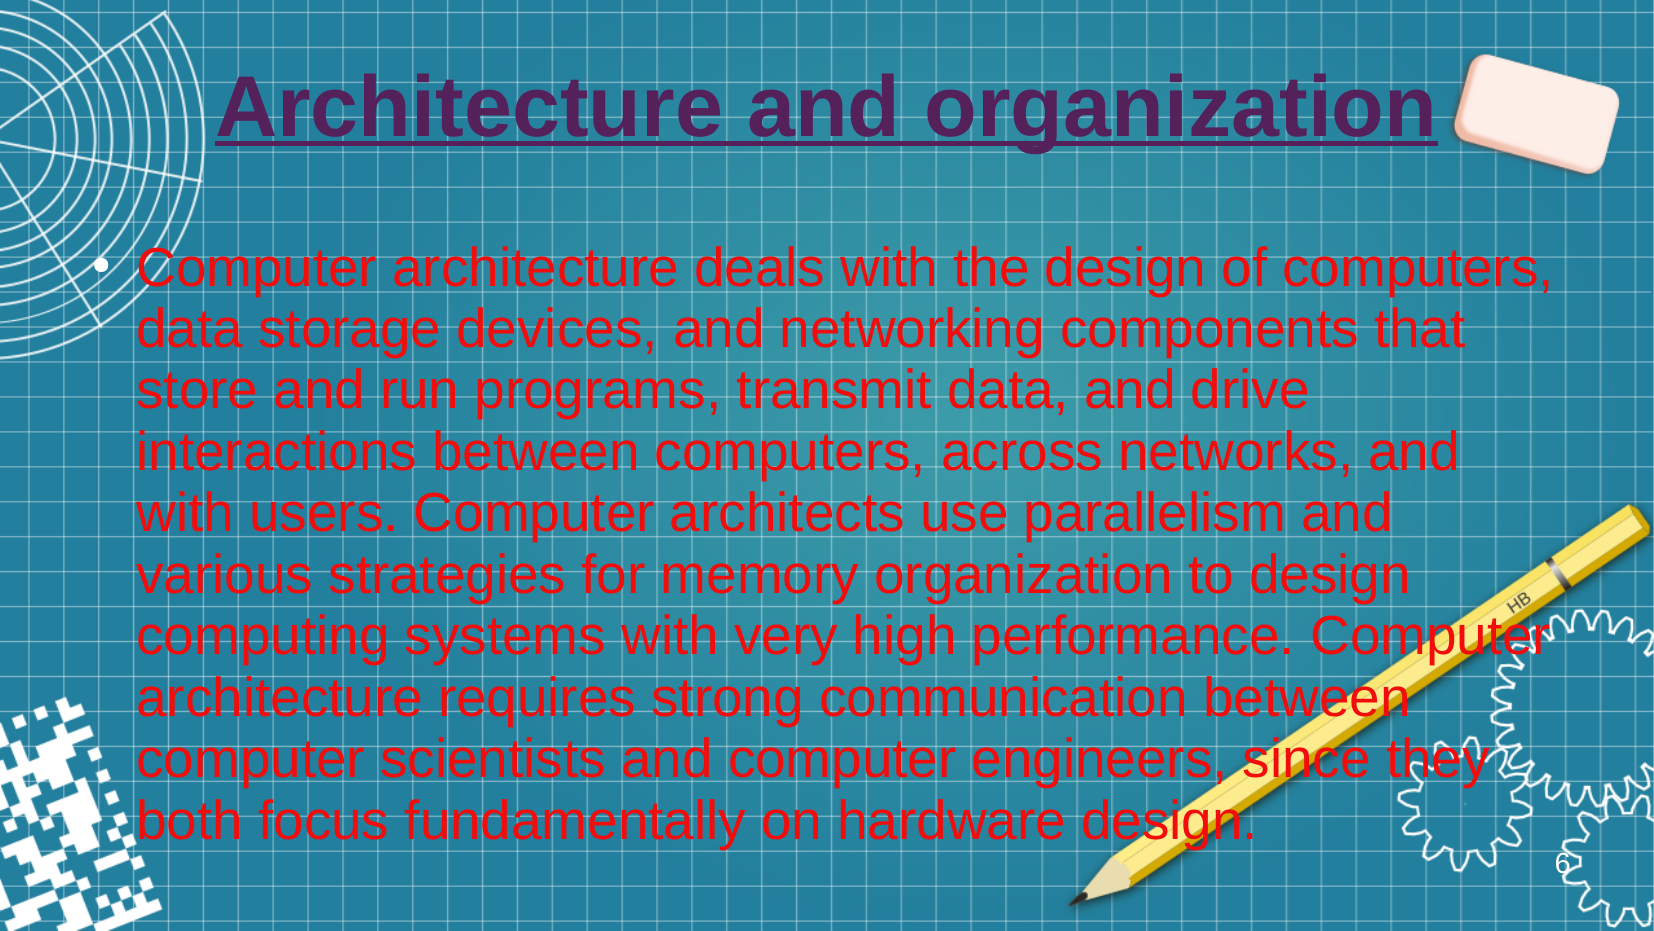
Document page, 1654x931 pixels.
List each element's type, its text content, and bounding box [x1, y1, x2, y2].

title Architecture and organization [82, 0, 1571, 213]
list Computer architecture deals with the design of computers, data storage devices, and networking components that store and run programs, transmit data, and drive interactions between computers, across networks, and with users. Computer architects use parallelism and various strategies for memory organization to design computing systems with very high performance. Computer architecture requires strong communication between computer scientists and computer engineers, since they both focus fundamentally on hardware design. [76, 236, 1565, 857]
picture [0, 0, 1654, 931]
